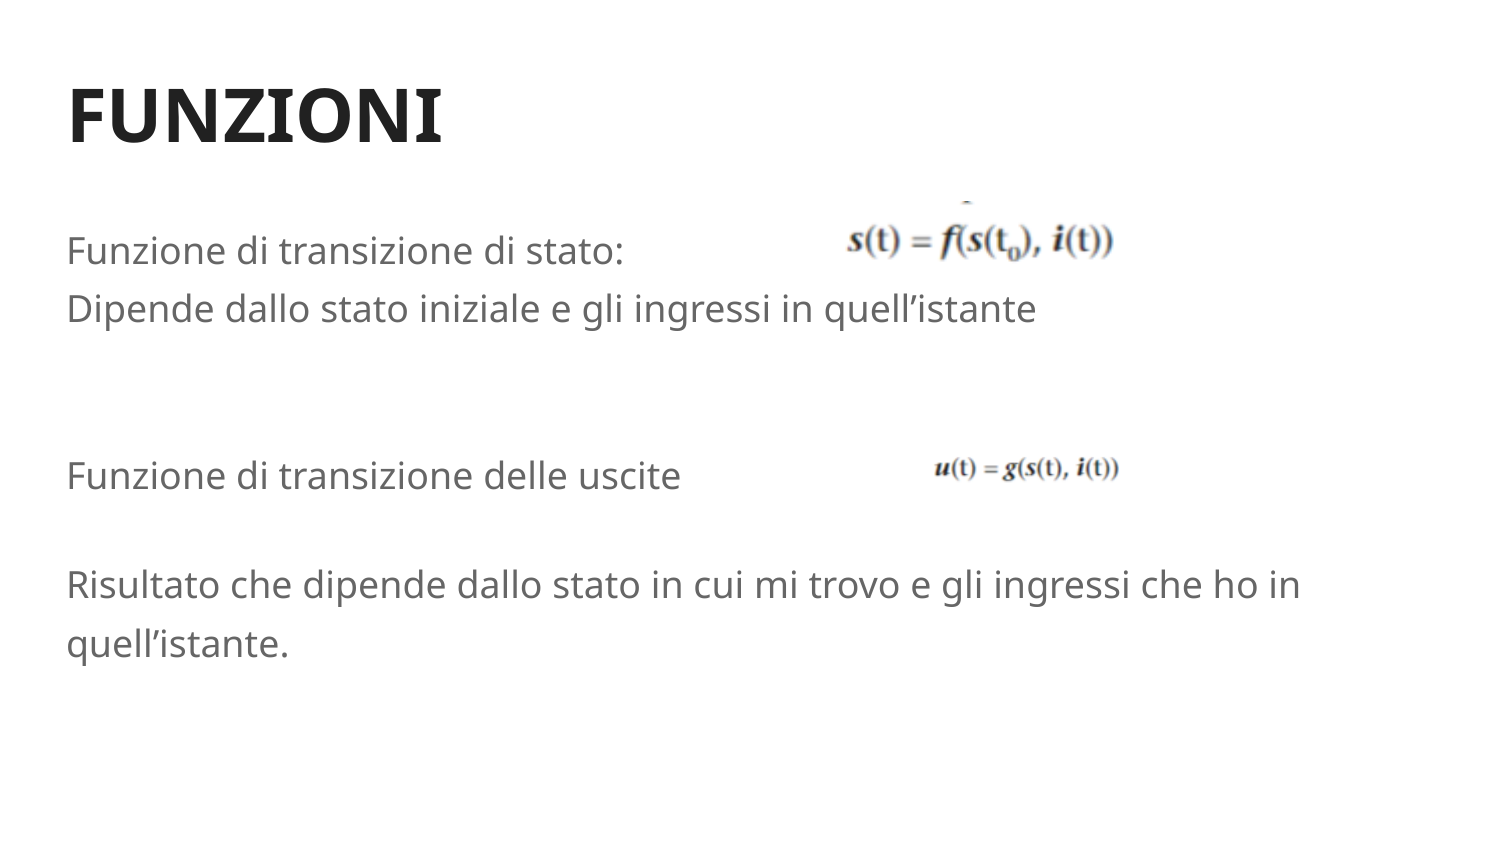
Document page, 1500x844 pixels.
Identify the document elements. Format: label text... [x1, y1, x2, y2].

title FUNZIONI [51, 48, 1449, 180]
picture [824, 201, 1150, 276]
picture [915, 435, 1147, 502]
list Funzione di transizione di stato: Dipende dallo stato iniziale e gli ingressi in quell’istante Funzione di transizione delle uscite Risultato che dipende dallo stato in cui mi trovo e gli ingressi che ho in quell’istante. [51, 201, 1449, 750]
